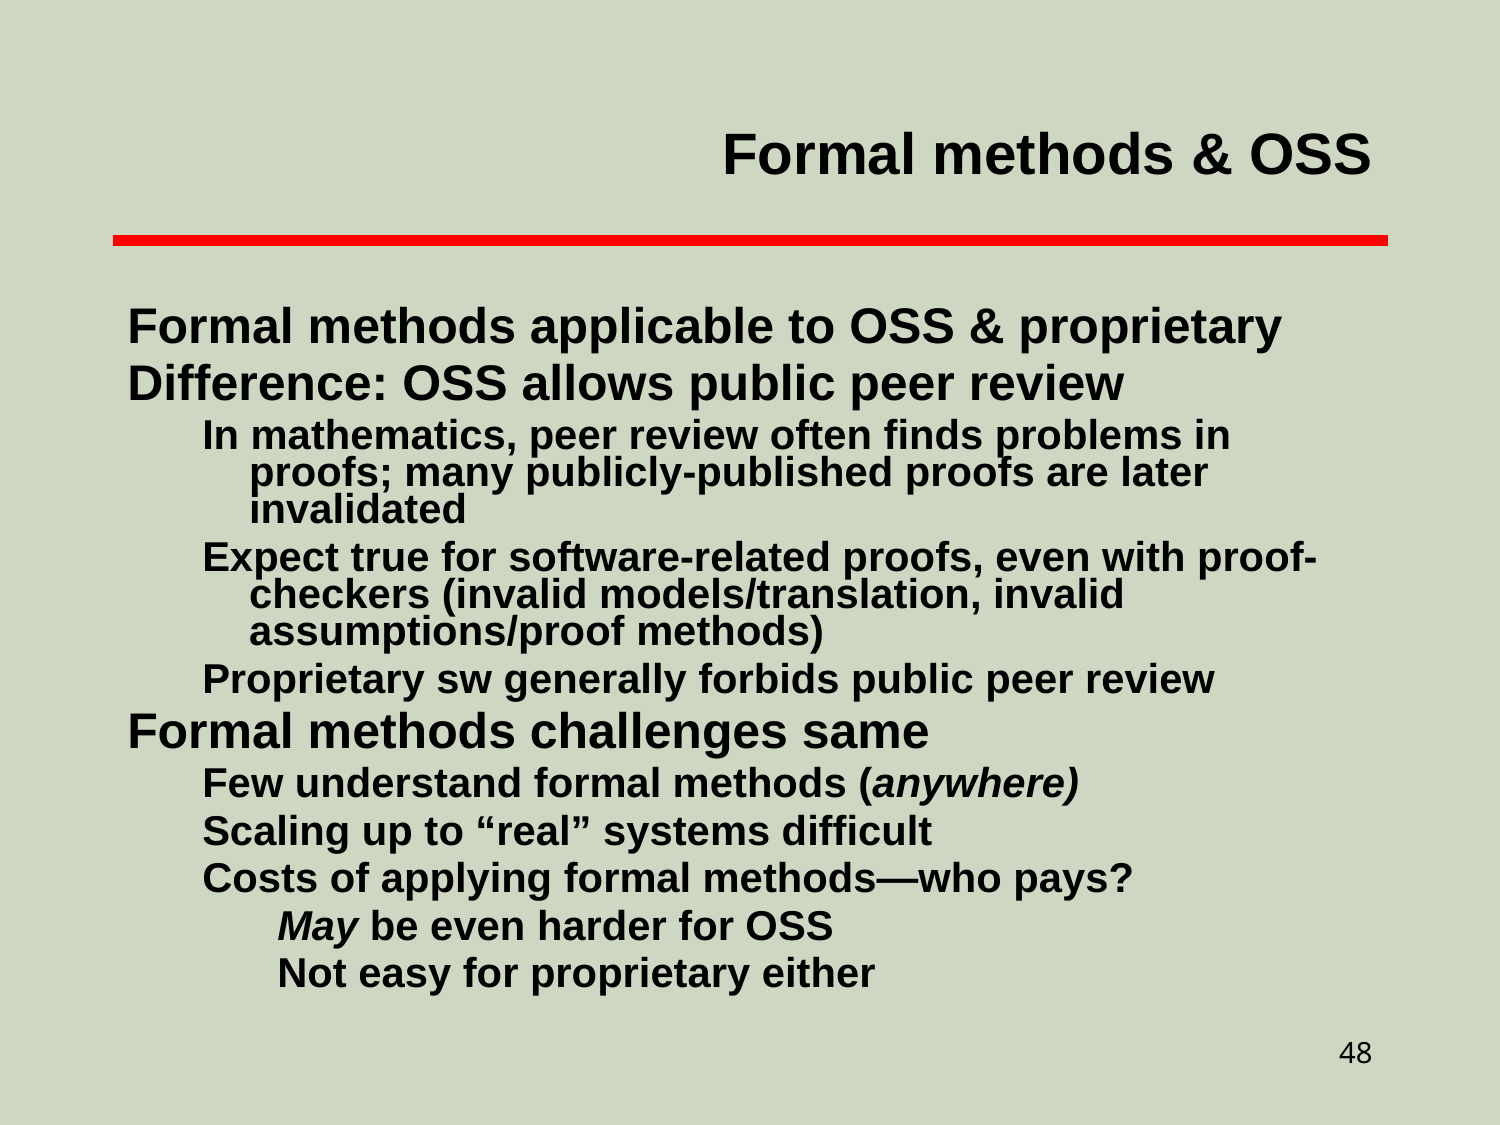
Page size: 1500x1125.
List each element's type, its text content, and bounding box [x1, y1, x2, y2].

title Formal methods & OSS [337, 85, 1388, 224]
list Formal methods applicable to OSS & proprietary Difference: OSS allows public peer review In mathematics, peer review often finds problems in proofs; many publicly-published proofs are later invalidated Expect true for software-related proofs, even with proof-checkers (invalid models/translation, invalid assumptions/proof methods) Proprietary sw generally forbids public peer review Formal methods challenges same Few understand formal methods (anywhere) Scaling up to “real” systems difficult Costs of applying formal methods—who pays? May be even harder for OSS Not easy for proprietary either [112, 299, 1388, 1066]
